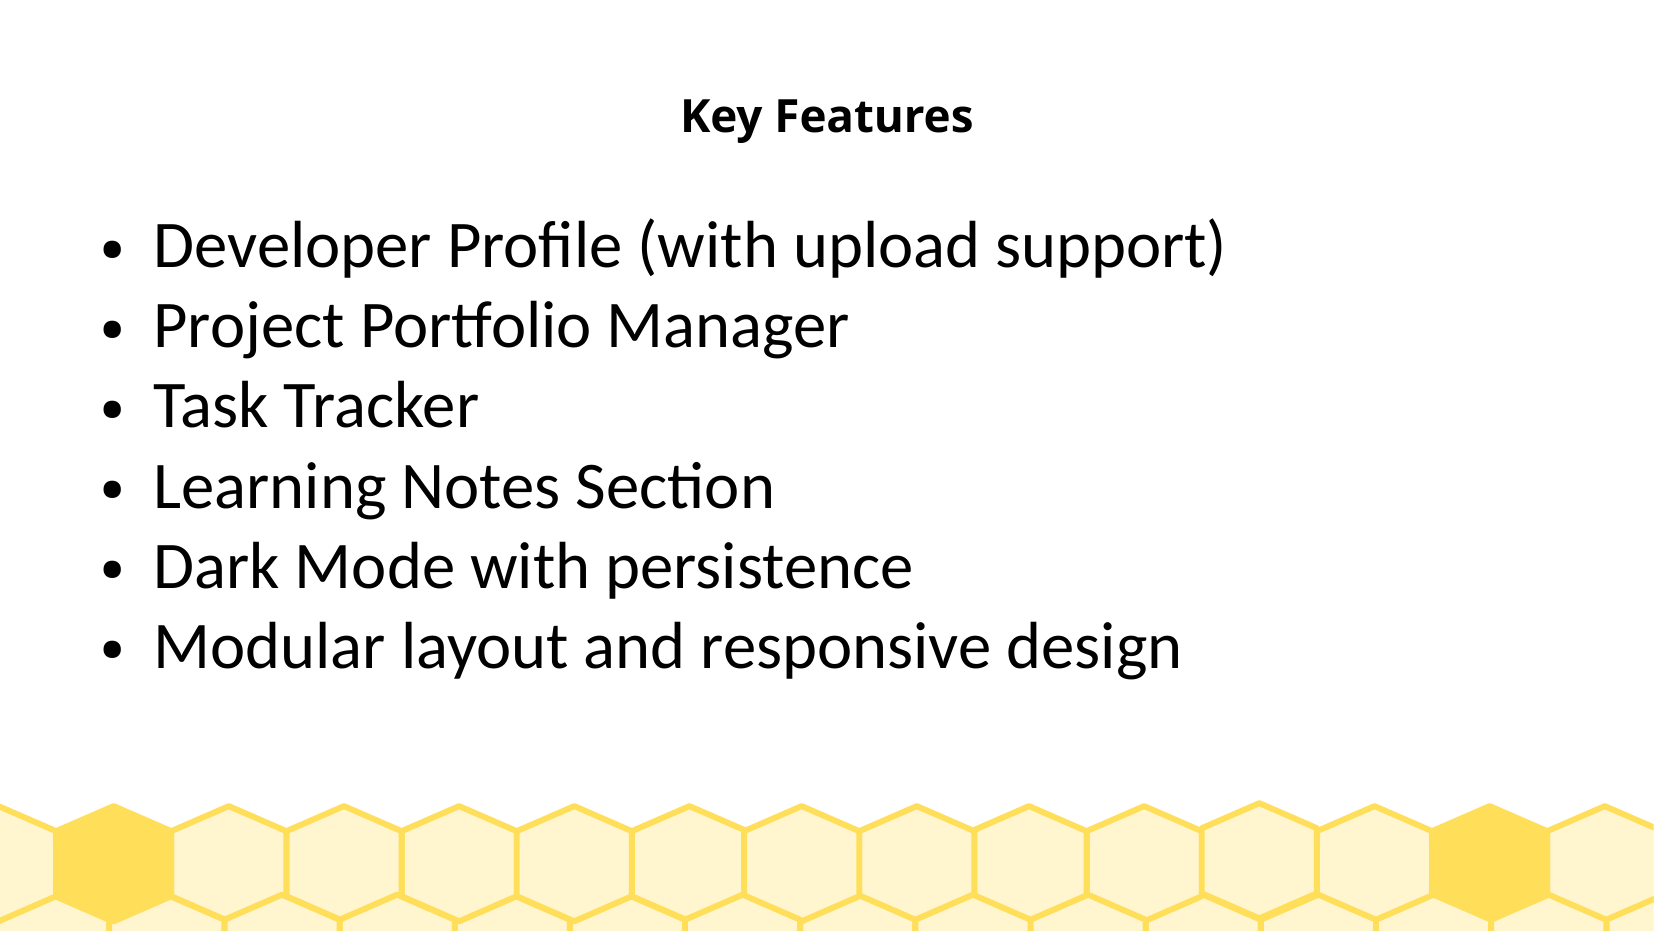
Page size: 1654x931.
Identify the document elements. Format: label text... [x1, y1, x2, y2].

title Key Features [82, 37, 1571, 193]
list Developer Profile (with upload support) Project Portfolio Manager Task Tracker Learning Notes Section Dark Mode with persistence Modular layout and responsive design [82, 217, 1571, 758]
